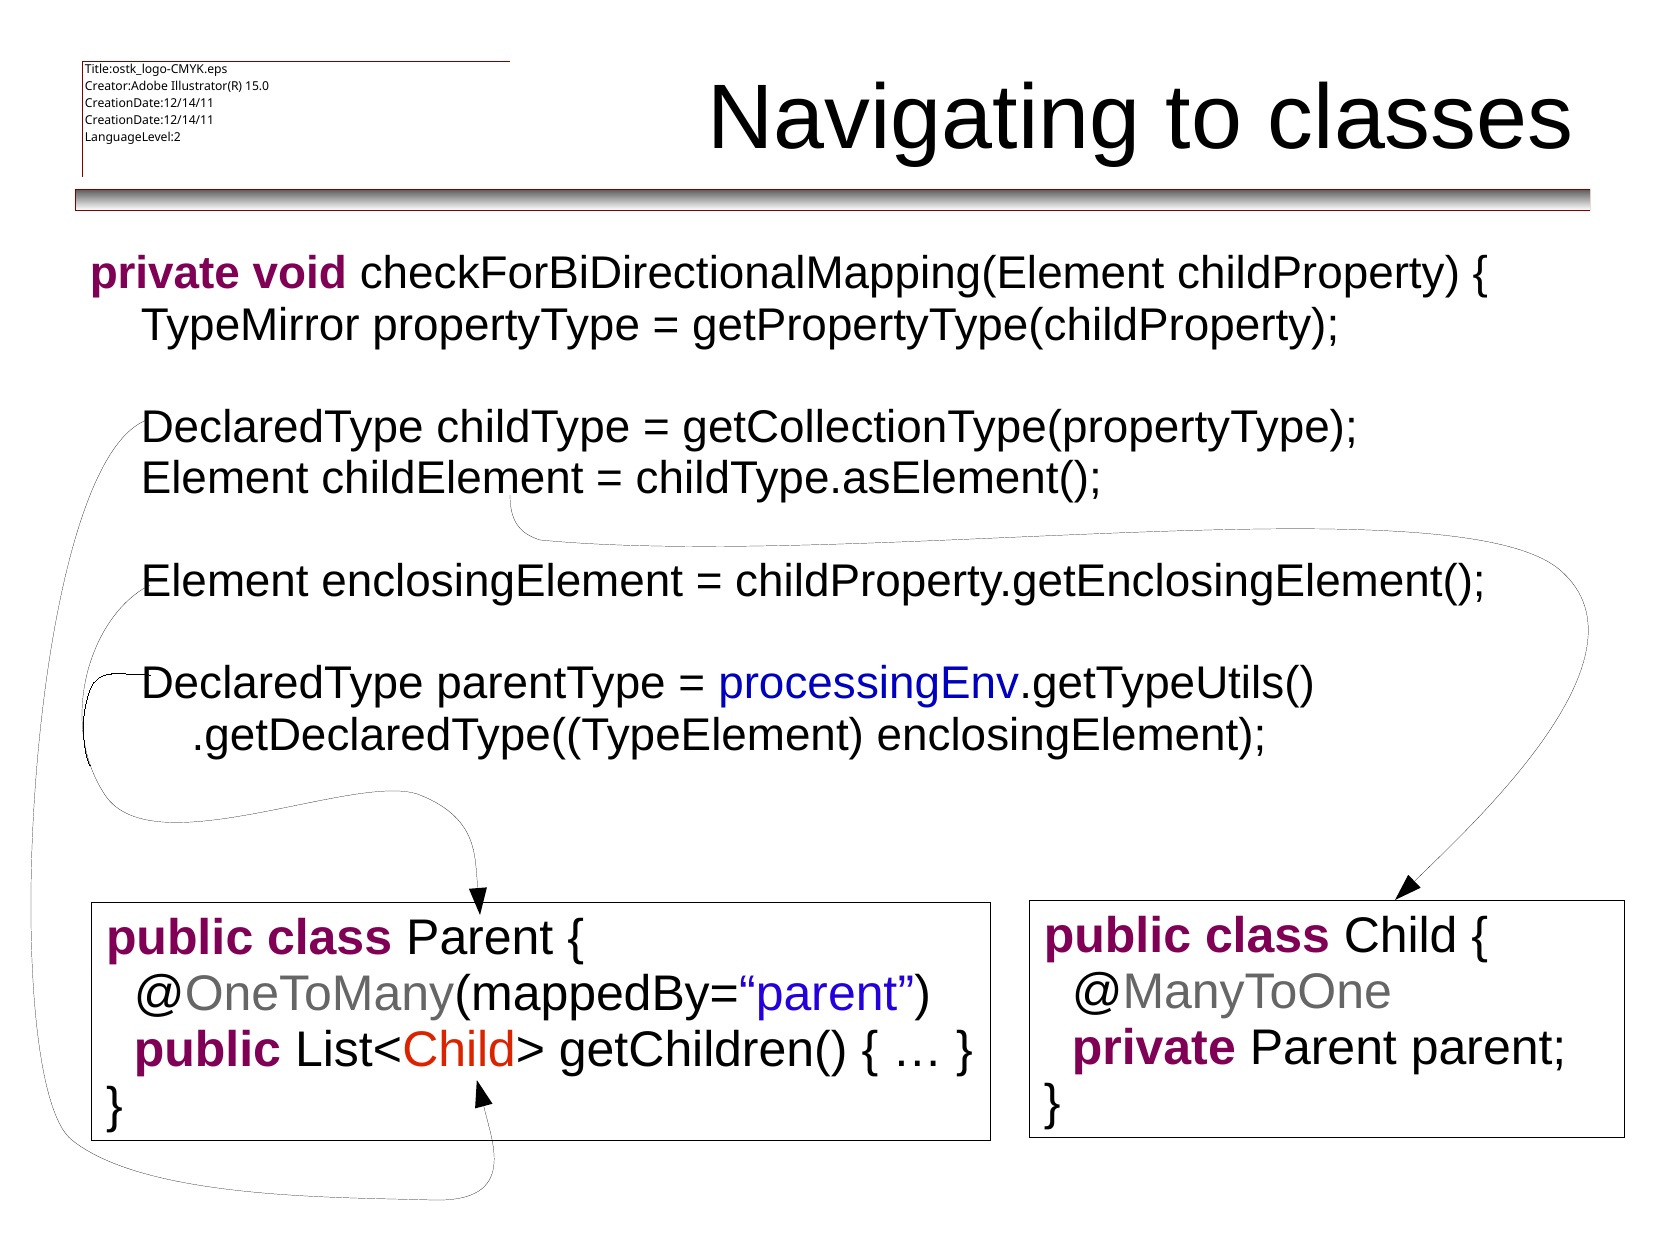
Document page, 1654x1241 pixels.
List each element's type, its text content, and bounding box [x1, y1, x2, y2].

text_box public class Child { @ManyToOne private Parent parent; } [1029, 900, 1625, 1138]
title Navigating to classes [529, 65, 1576, 169]
text_box private void checkForBiDirectionalMapping(Element childProperty) { TypeMirror propertyType = getPropertyType(childProperty); DeclaredType childType = getCollectionType(propertyType); Element childElement = childType.asElement(); Element enclosingElement = childProperty.getEnclosingElement(); DeclaredType parentType = processingEnv.getTypeUtils() .getDeclaredType((TypeElement) enclosingElement); [75, 240, 1591, 768]
text_box public class Parent { @OneToMany(mappedBy=“parent”) public List<Child> getChildren() { … } } [91, 902, 991, 1141]
